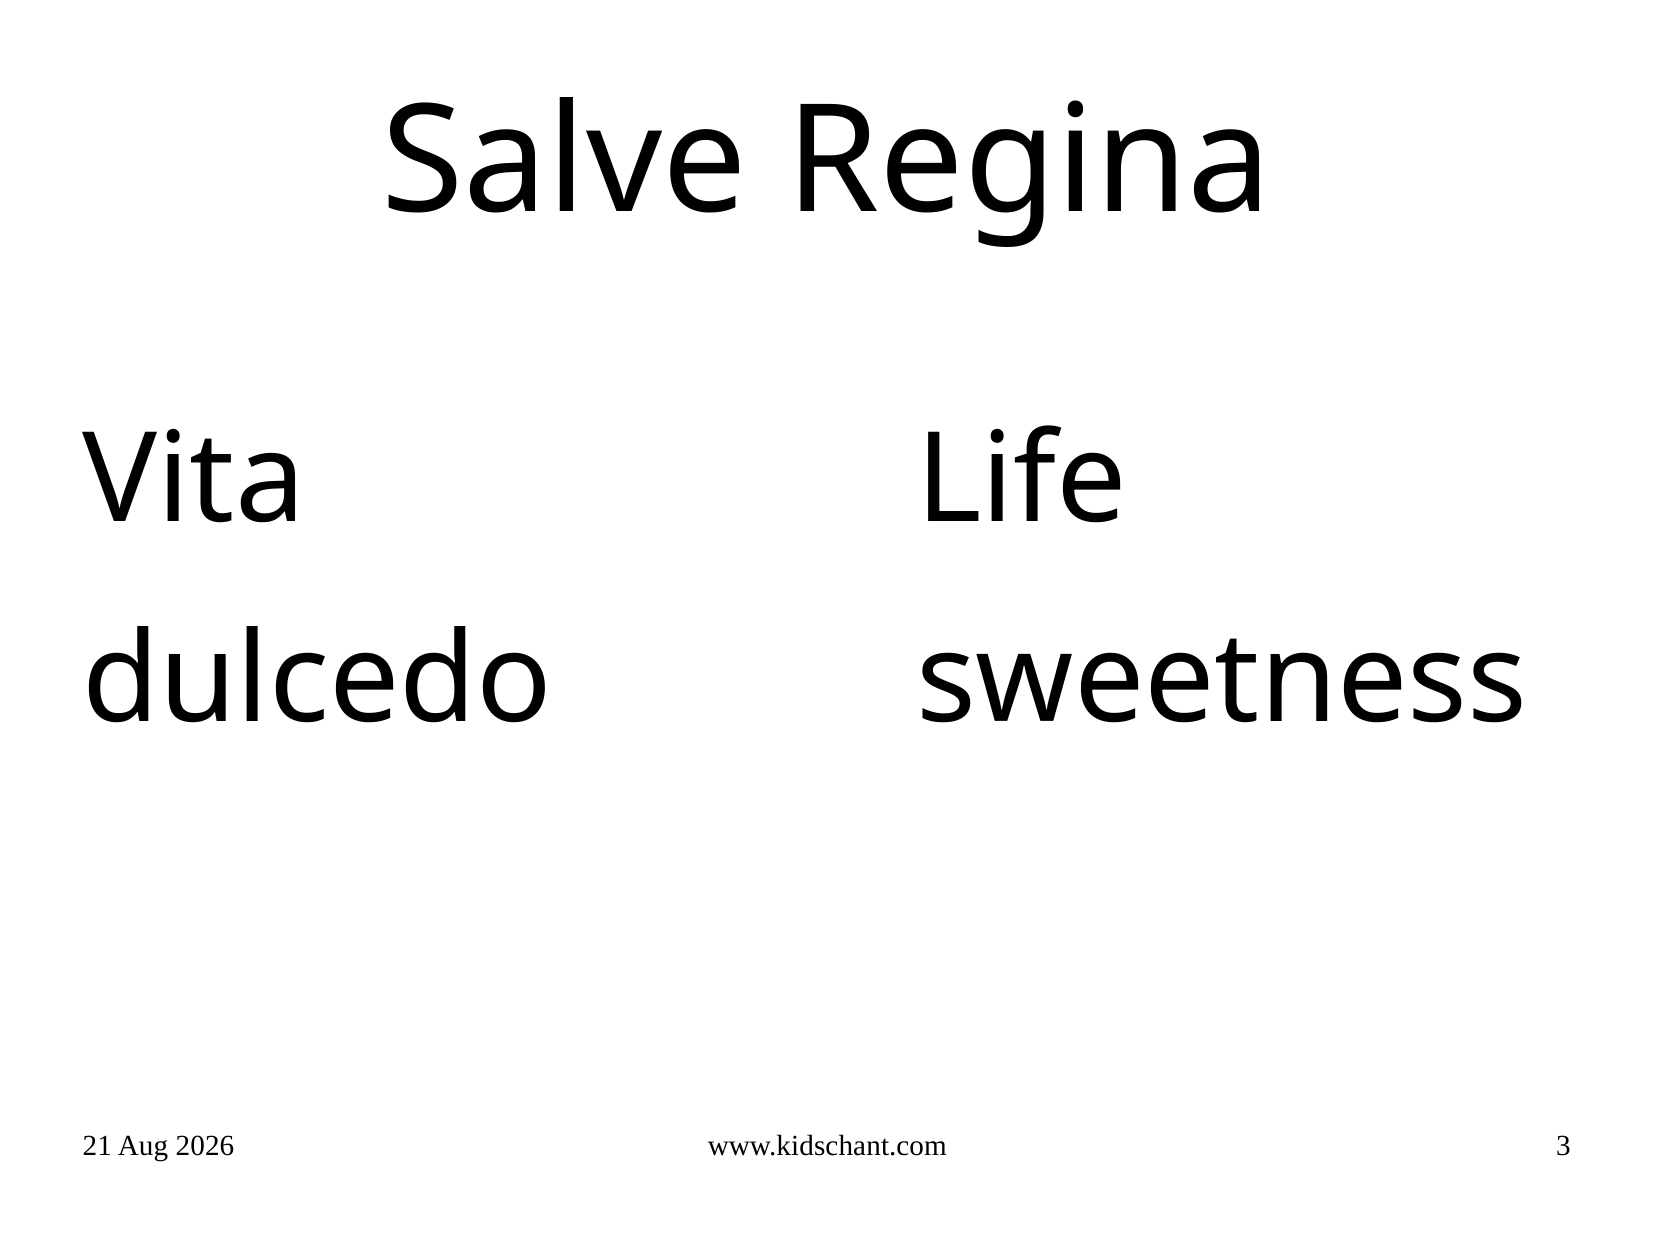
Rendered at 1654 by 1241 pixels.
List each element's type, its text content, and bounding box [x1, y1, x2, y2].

list Vita dulcedo [82, 290, 809, 1010]
title Salve Regina [82, 49, 1571, 257]
list Life sweetness [845, 290, 1572, 1010]
